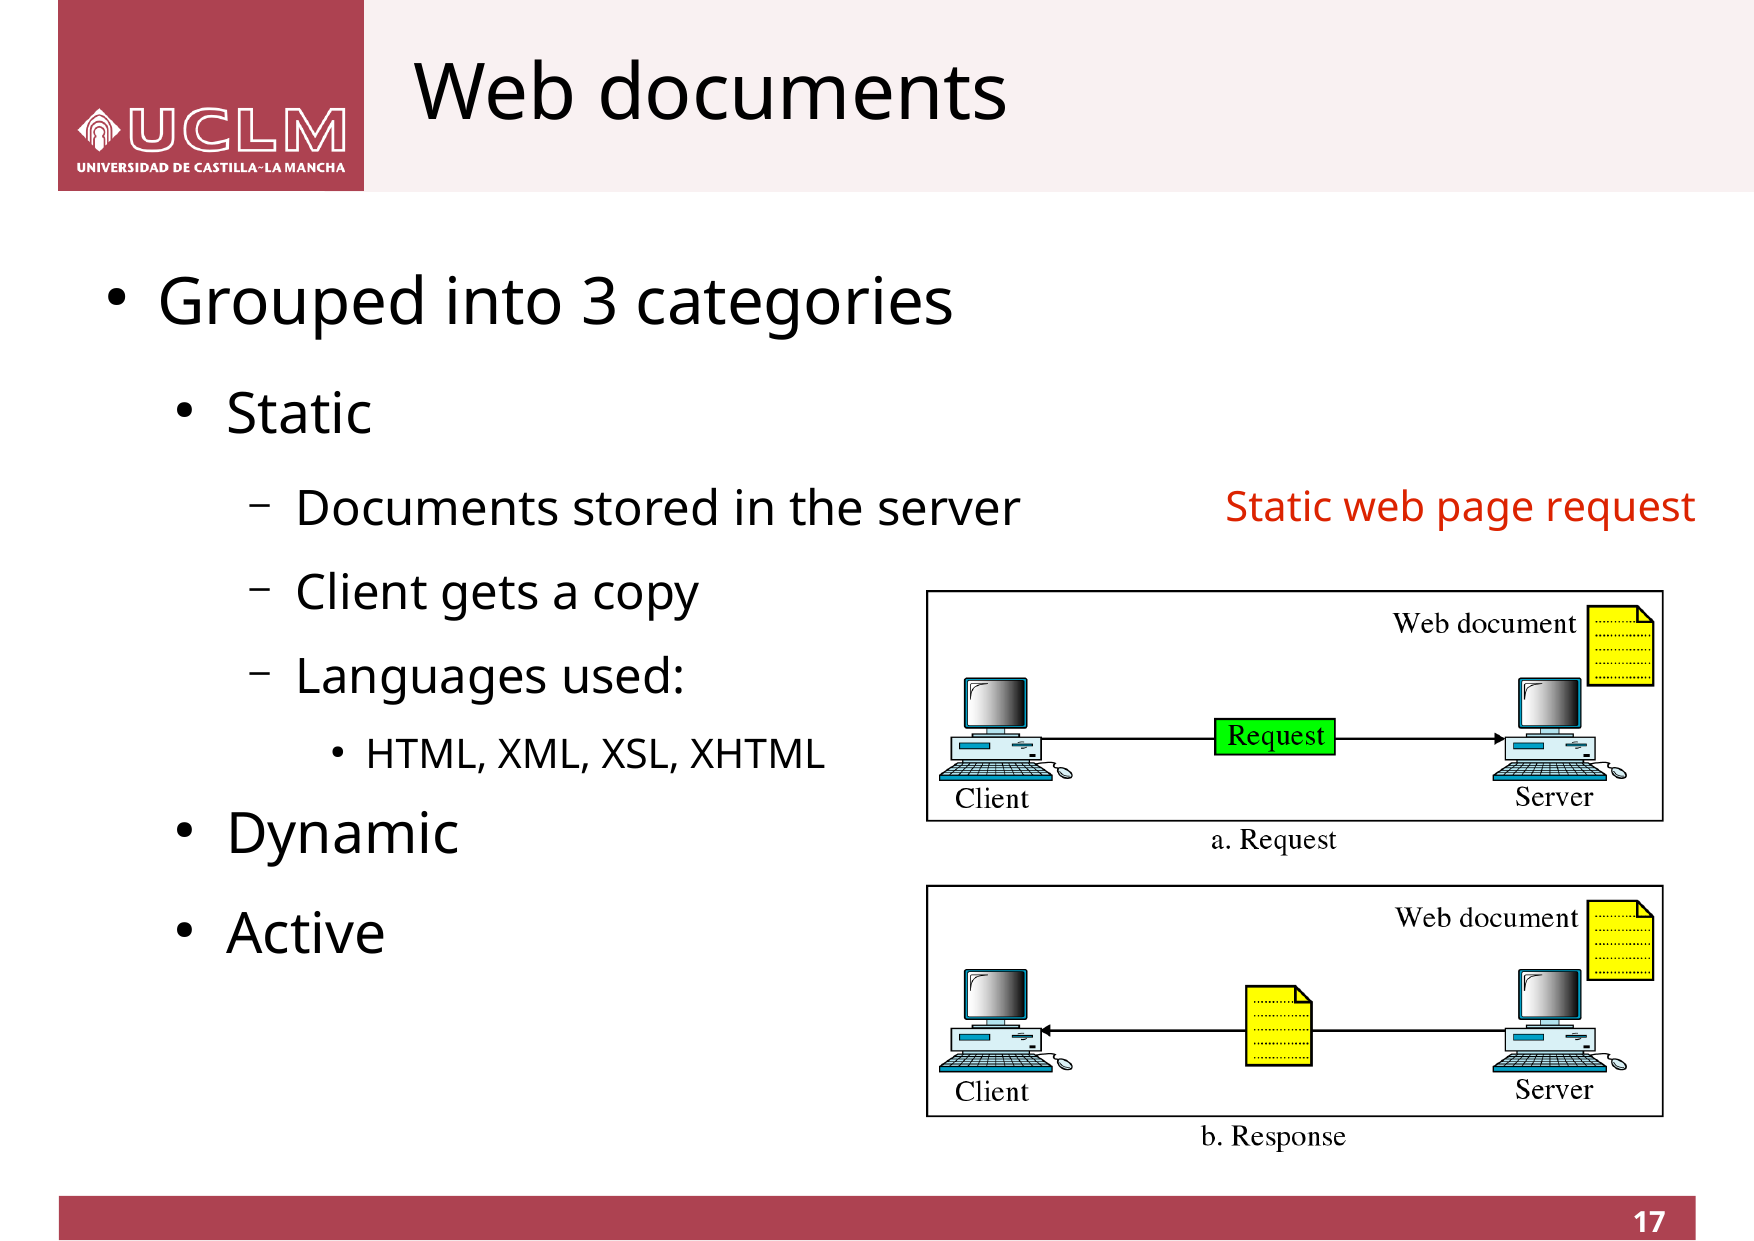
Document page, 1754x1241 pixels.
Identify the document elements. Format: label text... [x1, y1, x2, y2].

picture [926, 590, 1664, 1152]
list Grouped into 3 categories Static Documents stored in the server Client gets a copy Languages used: HTML, XML, XSL, XHTML Dynamic Active [87, 254, 1667, 974]
title Web documents [413, 0, 1667, 198]
picture [58, 0, 364, 191]
text_box Static web page request [1210, 472, 1680, 538]
